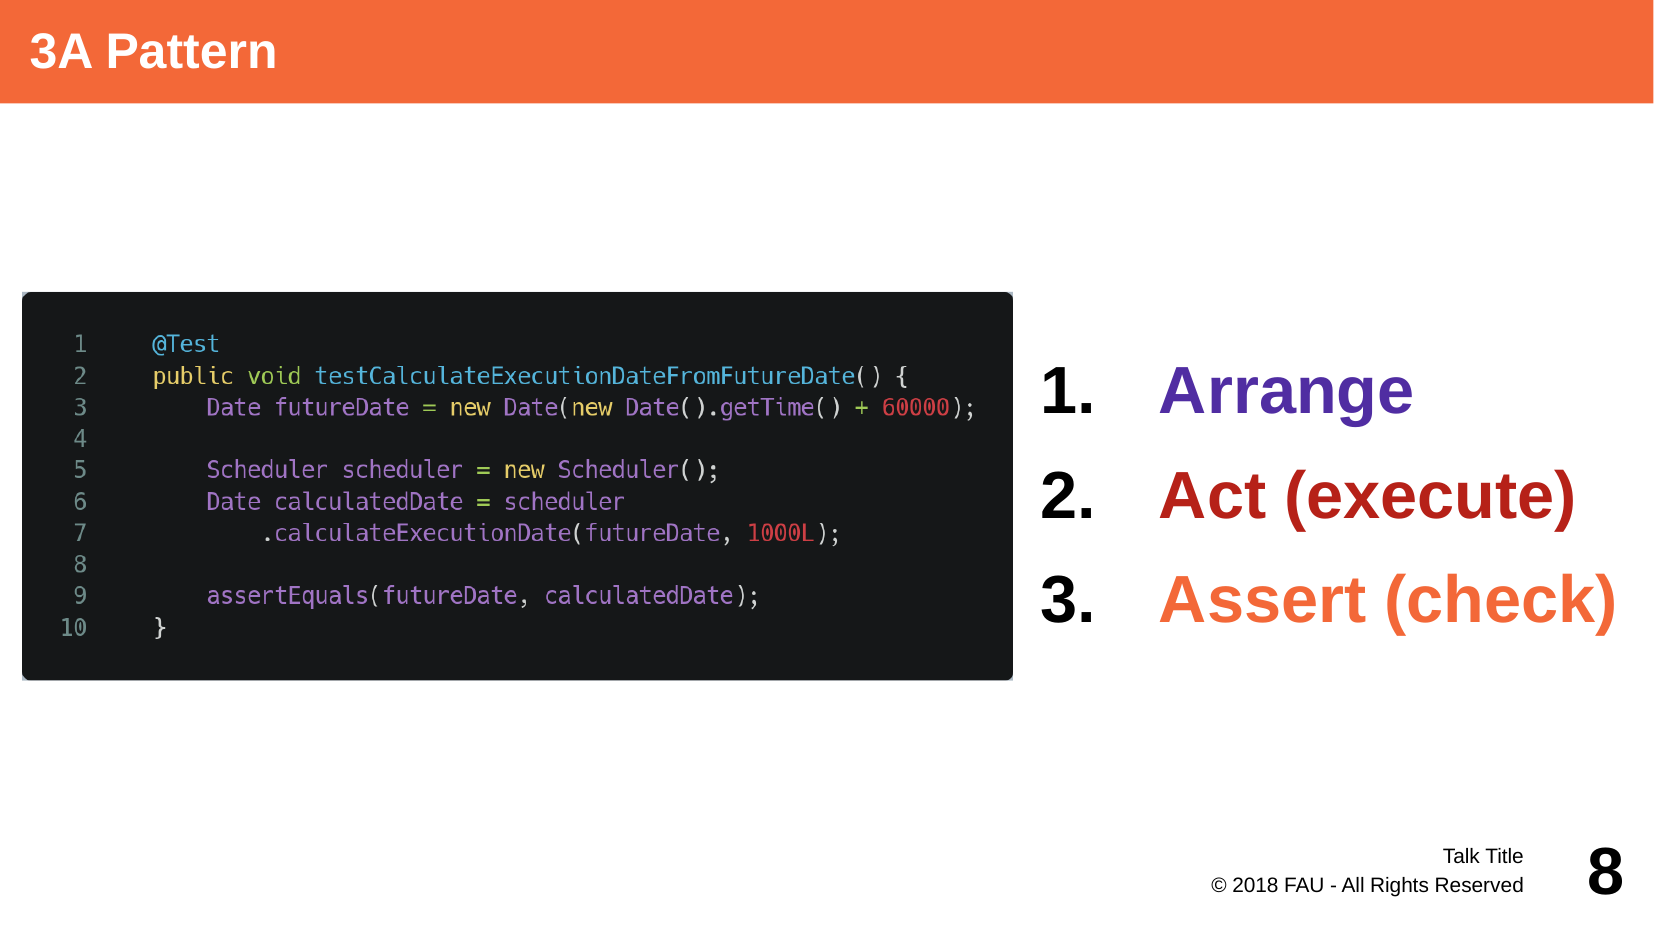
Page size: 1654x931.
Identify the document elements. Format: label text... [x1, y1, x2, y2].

picture [22, 291, 1013, 681]
title 3A Pattern [0, 0, 1654, 104]
text_box Arrange Act (execute) Assert (check) [1035, 120, 1625, 871]
